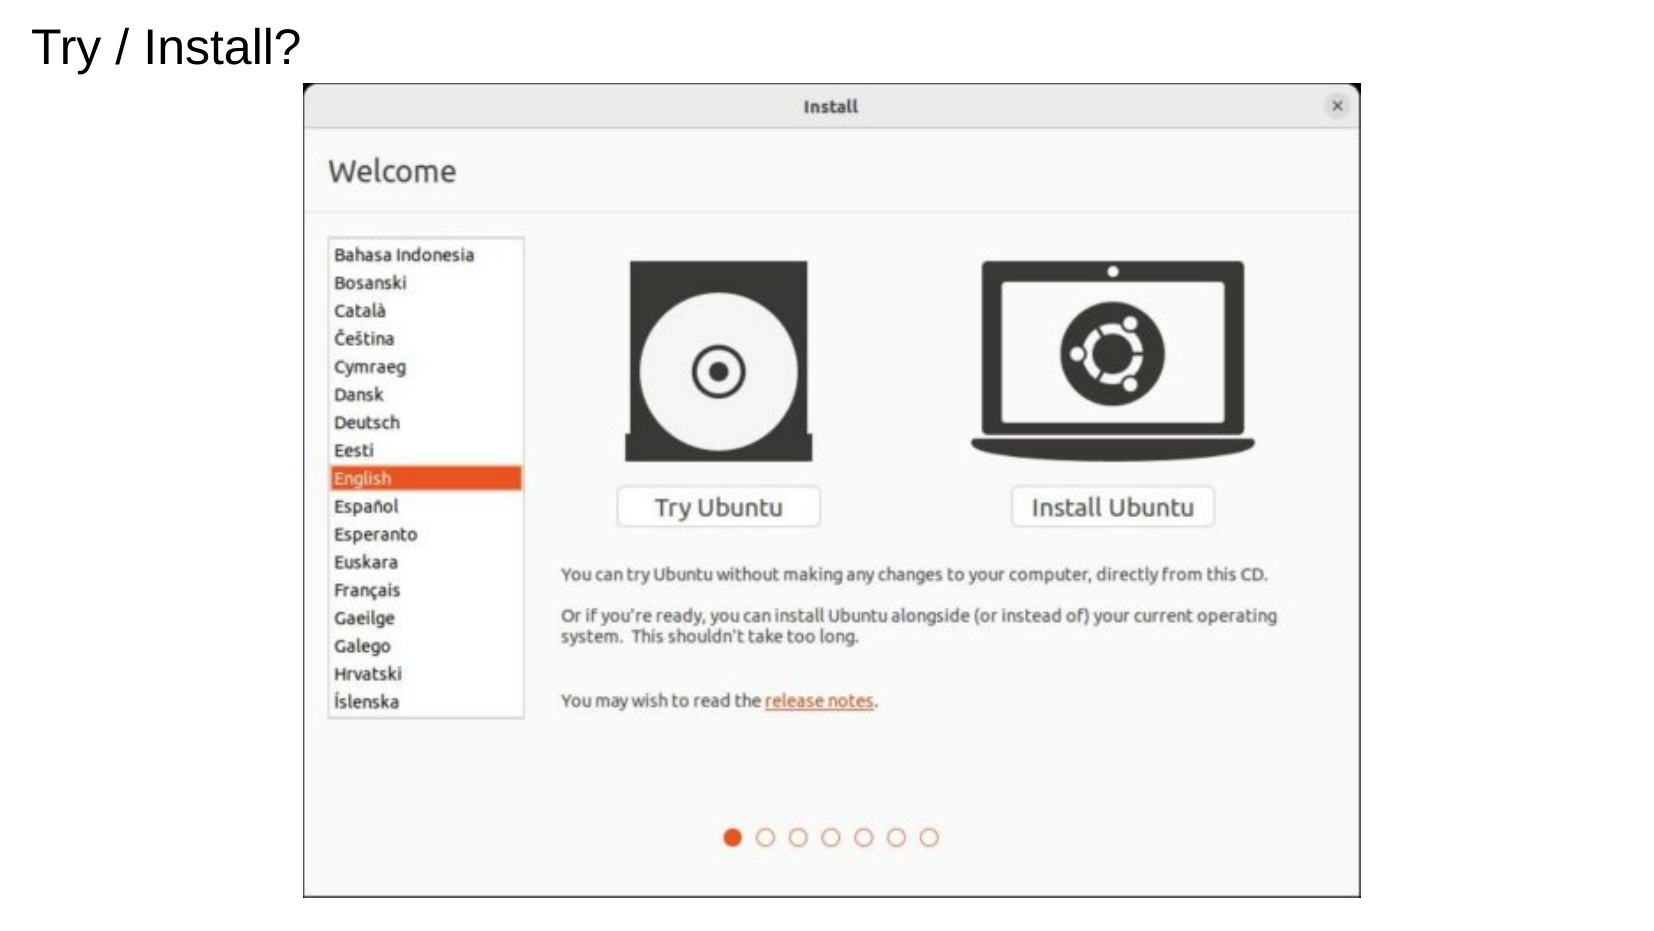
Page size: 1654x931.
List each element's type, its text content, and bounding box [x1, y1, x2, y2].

subtitle Try / Install? [31, 18, 1520, 349]
picture [303, 83, 1361, 898]
